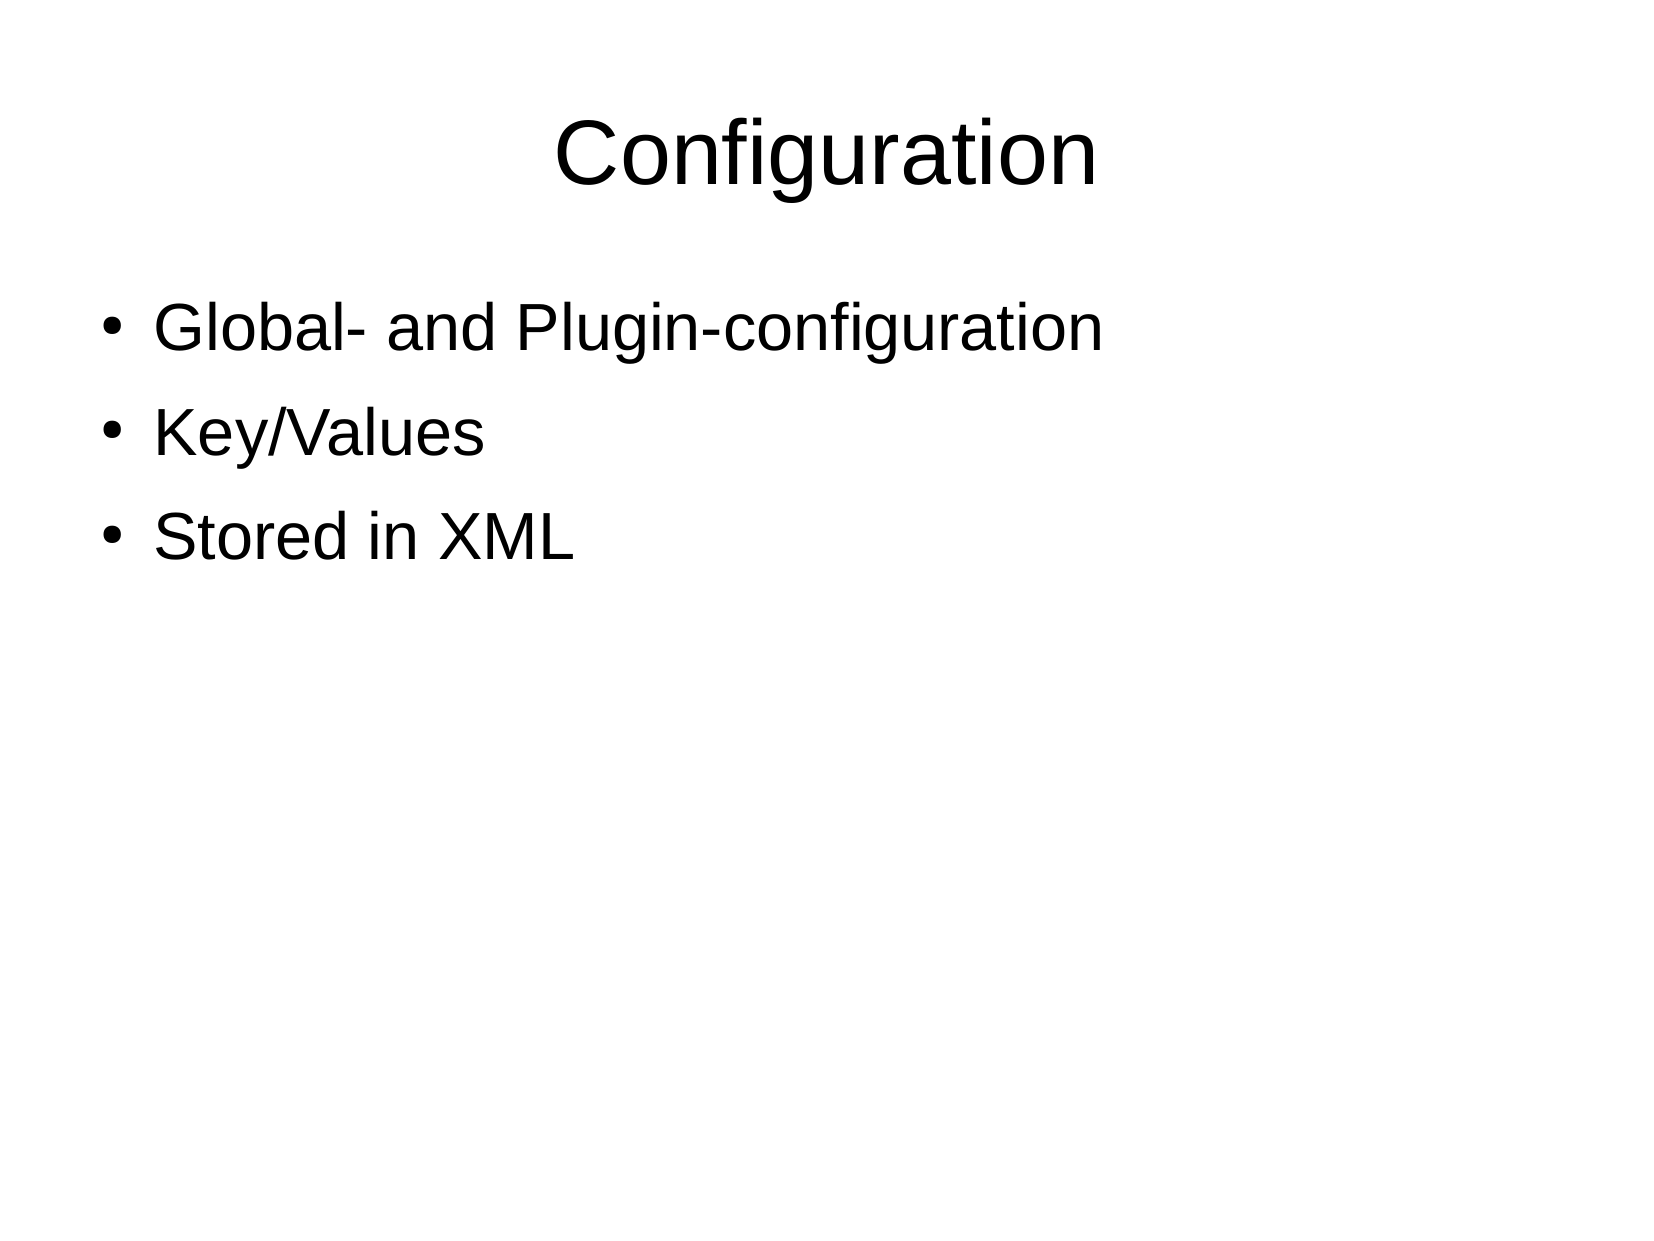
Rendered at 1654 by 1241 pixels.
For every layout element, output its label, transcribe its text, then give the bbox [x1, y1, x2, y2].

list Global- and Plugin-configuration Key/Values Stored in XML [82, 290, 1571, 1010]
title Configuration [82, 49, 1571, 257]
